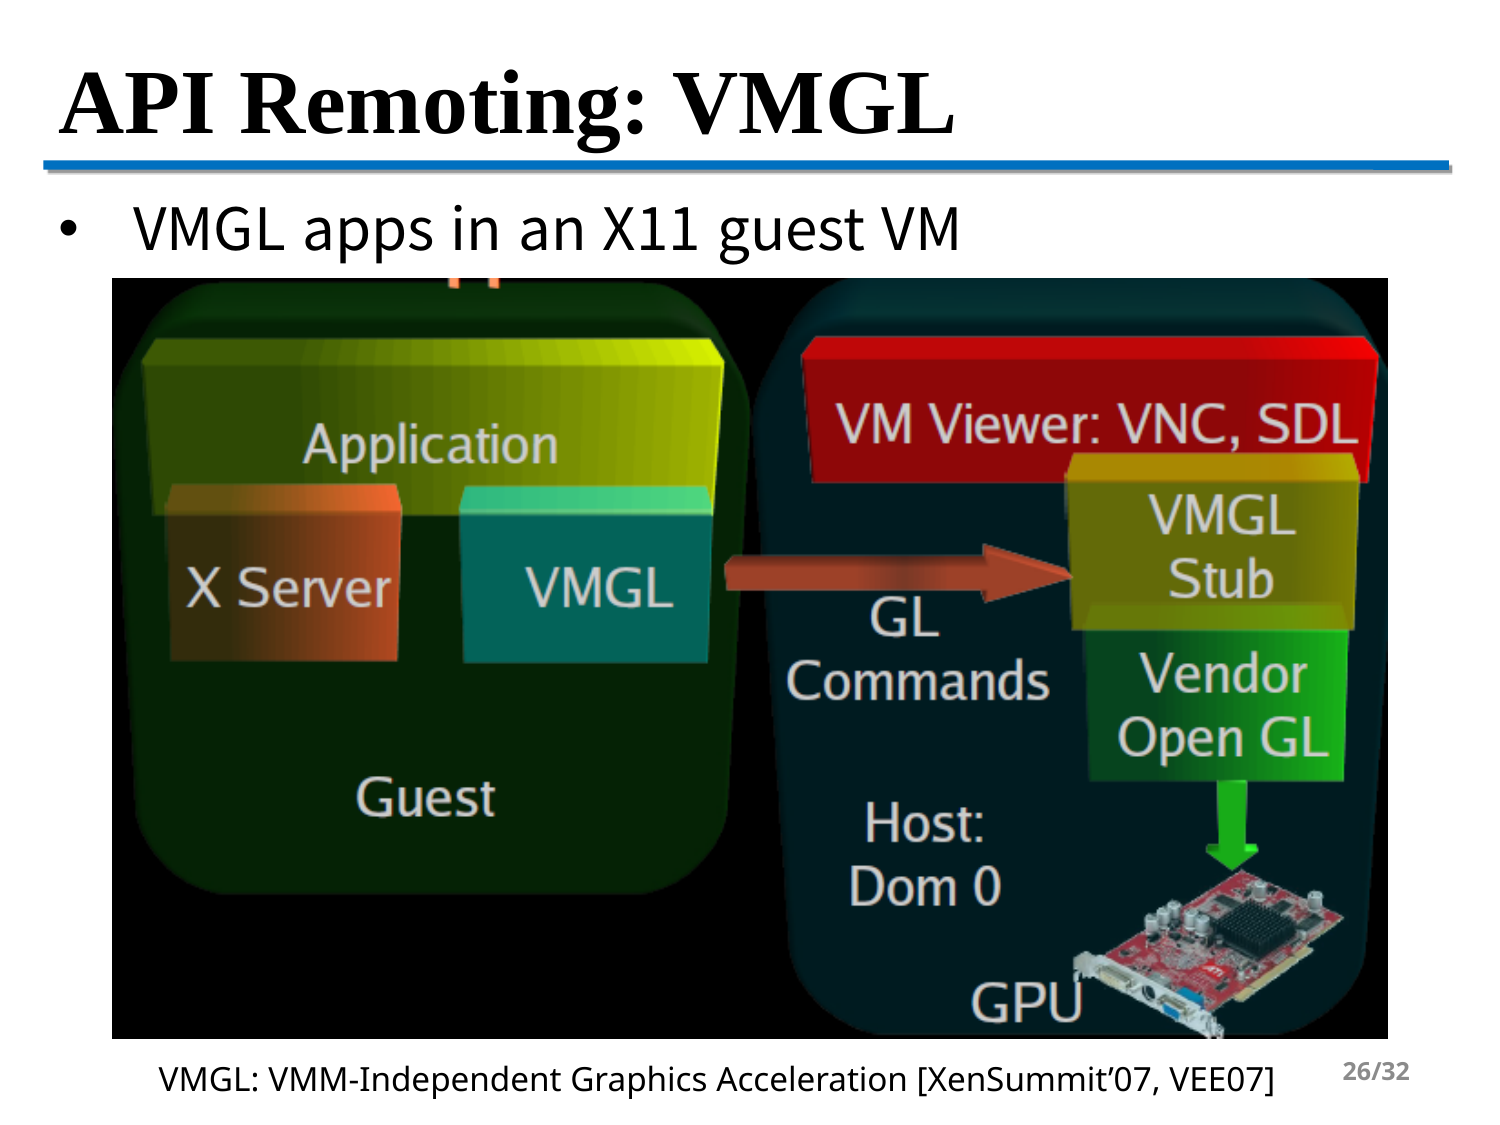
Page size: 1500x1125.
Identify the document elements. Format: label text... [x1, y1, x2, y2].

list VMGL apps in an X11 guest VM [43, 184, 1449, 1012]
slide_number <number>/32 [1074, 1042, 1425, 1103]
picture [112, 278, 1388, 1039]
text_box VMGL: VMM-Independent Graphics Acceleration [XenSummit’07, VEE07] [144, 1050, 1293, 1106]
title API Remoting: VMGL [43, 21, 1449, 173]
